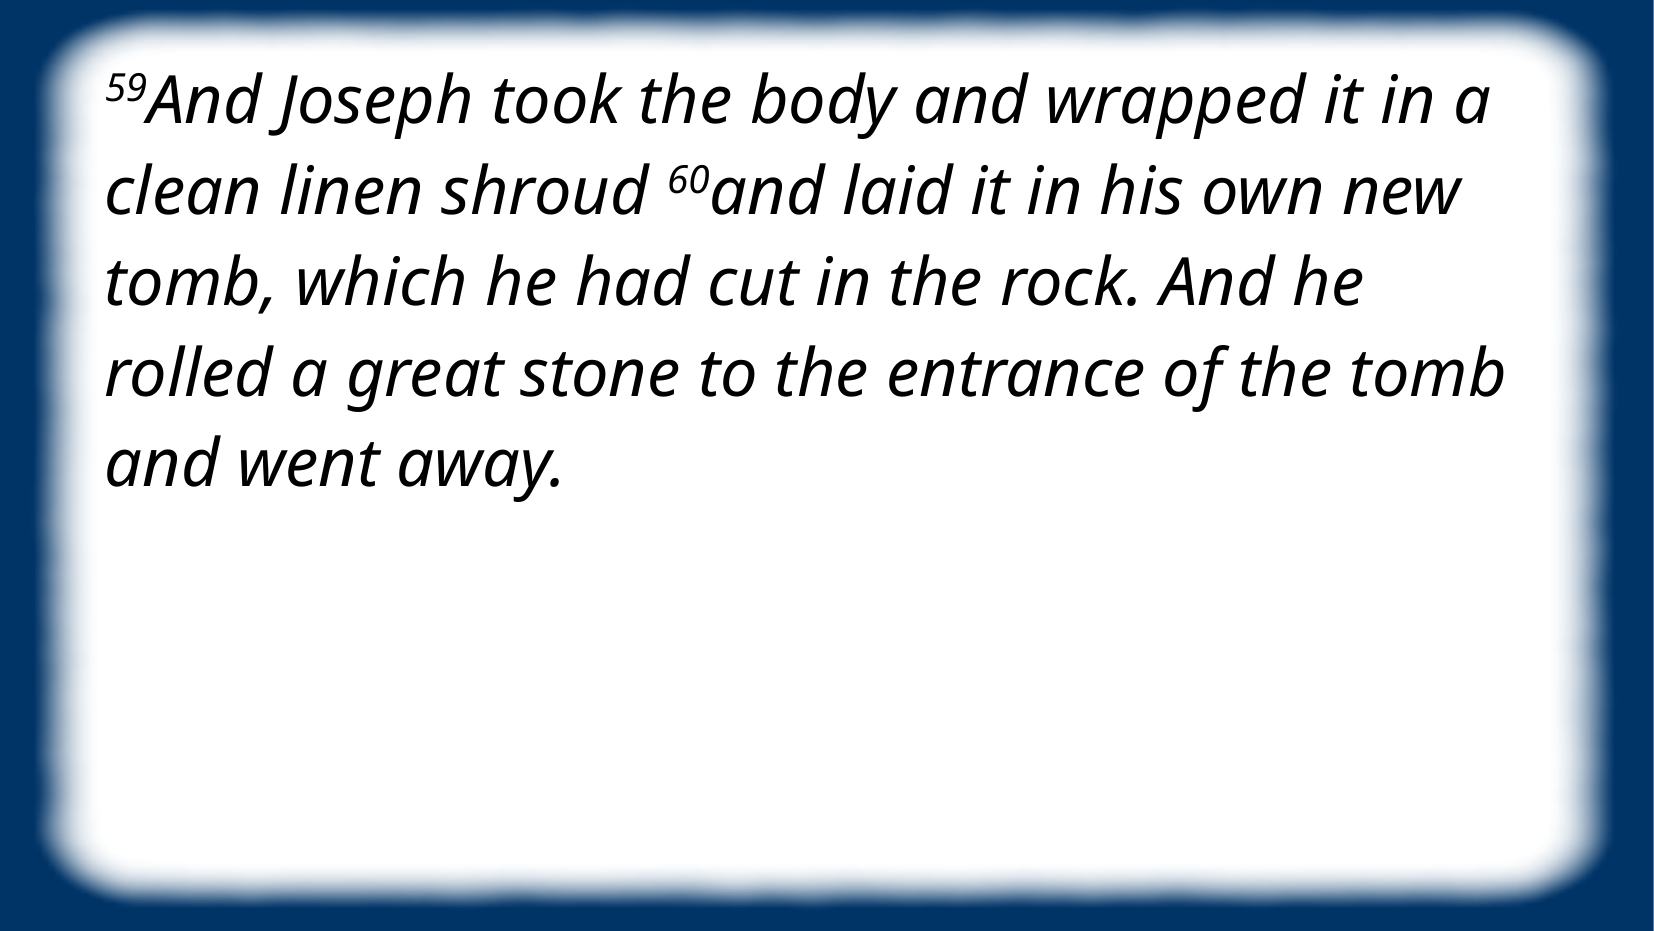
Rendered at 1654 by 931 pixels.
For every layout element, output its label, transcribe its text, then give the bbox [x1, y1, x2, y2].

picture [0, 0, 1654, 931]
text_box 59And Joseph took the body and wrapped it in a clean linen shroud 60and laid it in his own new tomb, which he had cut in the rock. And he rolled a great stone to the entrance of the tomb and went away. [90, 45, 1546, 504]
